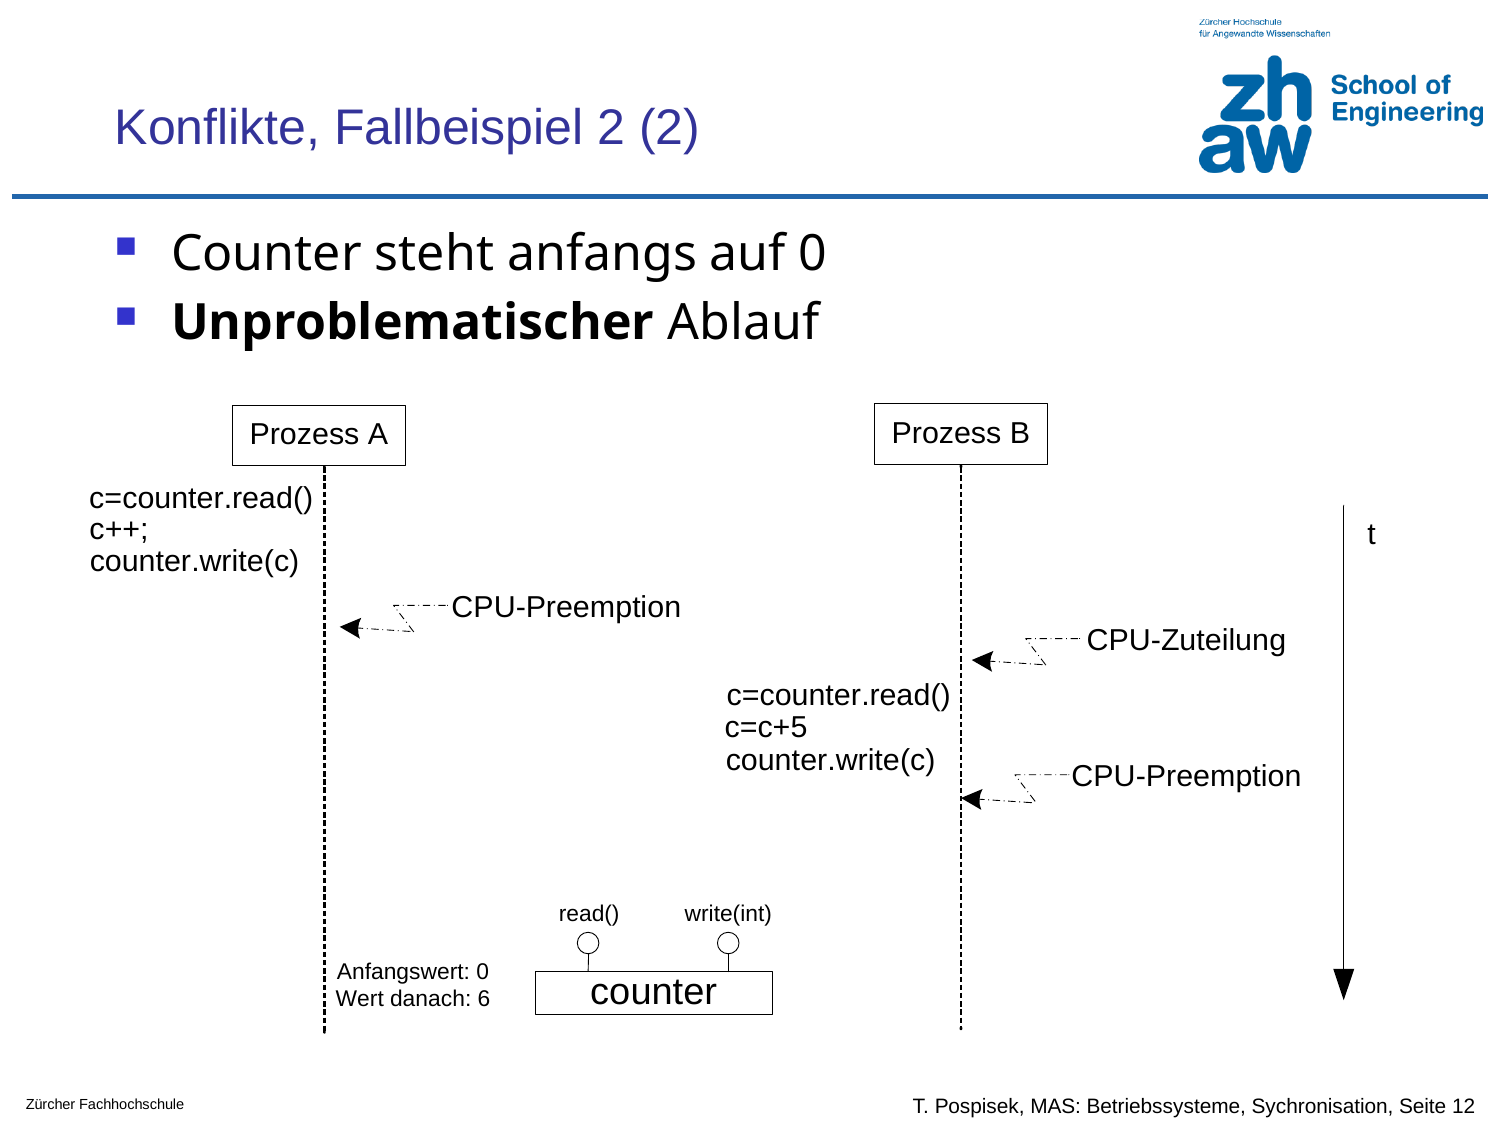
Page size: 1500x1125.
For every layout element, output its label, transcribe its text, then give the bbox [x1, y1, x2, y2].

picture [77, 395, 1421, 1044]
picture [1199, 19, 1483, 173]
list Counter steht anfangs auf 0 Unproblematischer Ablauf [99, 212, 1375, 395]
title Konflikte, Fallbeispiel 2 (2) [99, 50, 1379, 163]
